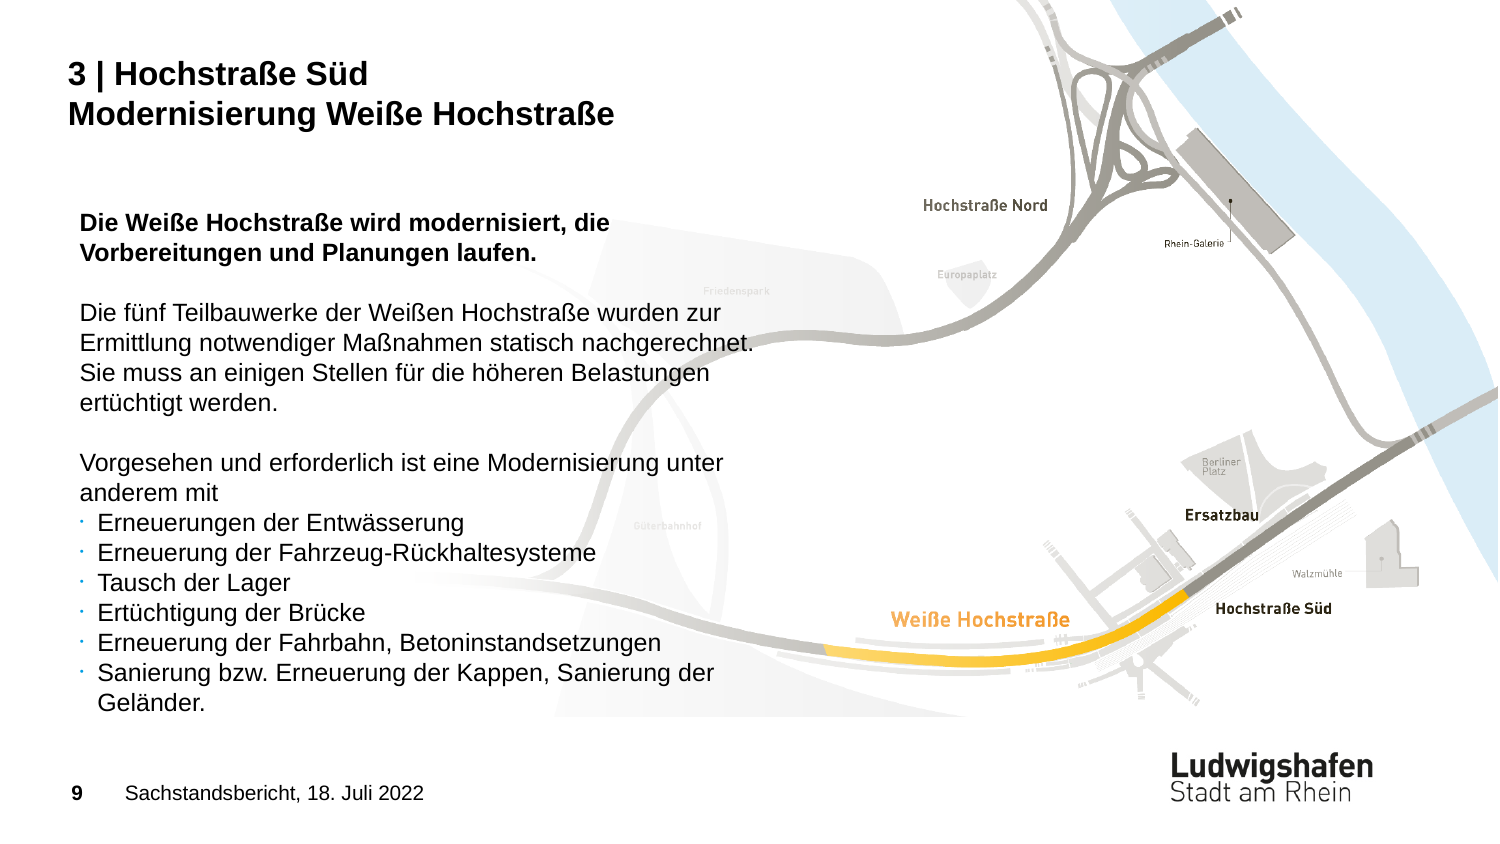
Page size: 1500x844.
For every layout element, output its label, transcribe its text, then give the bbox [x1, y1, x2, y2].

picture [389, 0, 1498, 717]
text_box Die Weiße Hochstraße wird modernisiert, die Vorbereitungen und Planungen laufen. Die fünf Teilbauwerke der Weißen Hochstraße wurden zur Ermittlung notwendiger Maßnahmen statisch nachgerechnet. Sie muss an einigen Stellen für die höheren Belastungen ertüchtigt werden. Vorgesehen und erforderlich ist eine Modernisierung unter anderem mit Erneuerungen der Entwässerung Erneuerung der Fahrzeug-Rückhaltesysteme Tausch der Lager Ertüchtigung der Brücke Erneuerung der Fahrbahn, Betoninstandsetzungen Sanierung bzw. Erneuerung der Kappen, Sanierung der Geländer. [64, 199, 774, 724]
picture [1163, 748, 1380, 811]
text_box 3 | Hochstraße Süd Modernisierung Weiße Hochstraße [53, 44, 774, 140]
